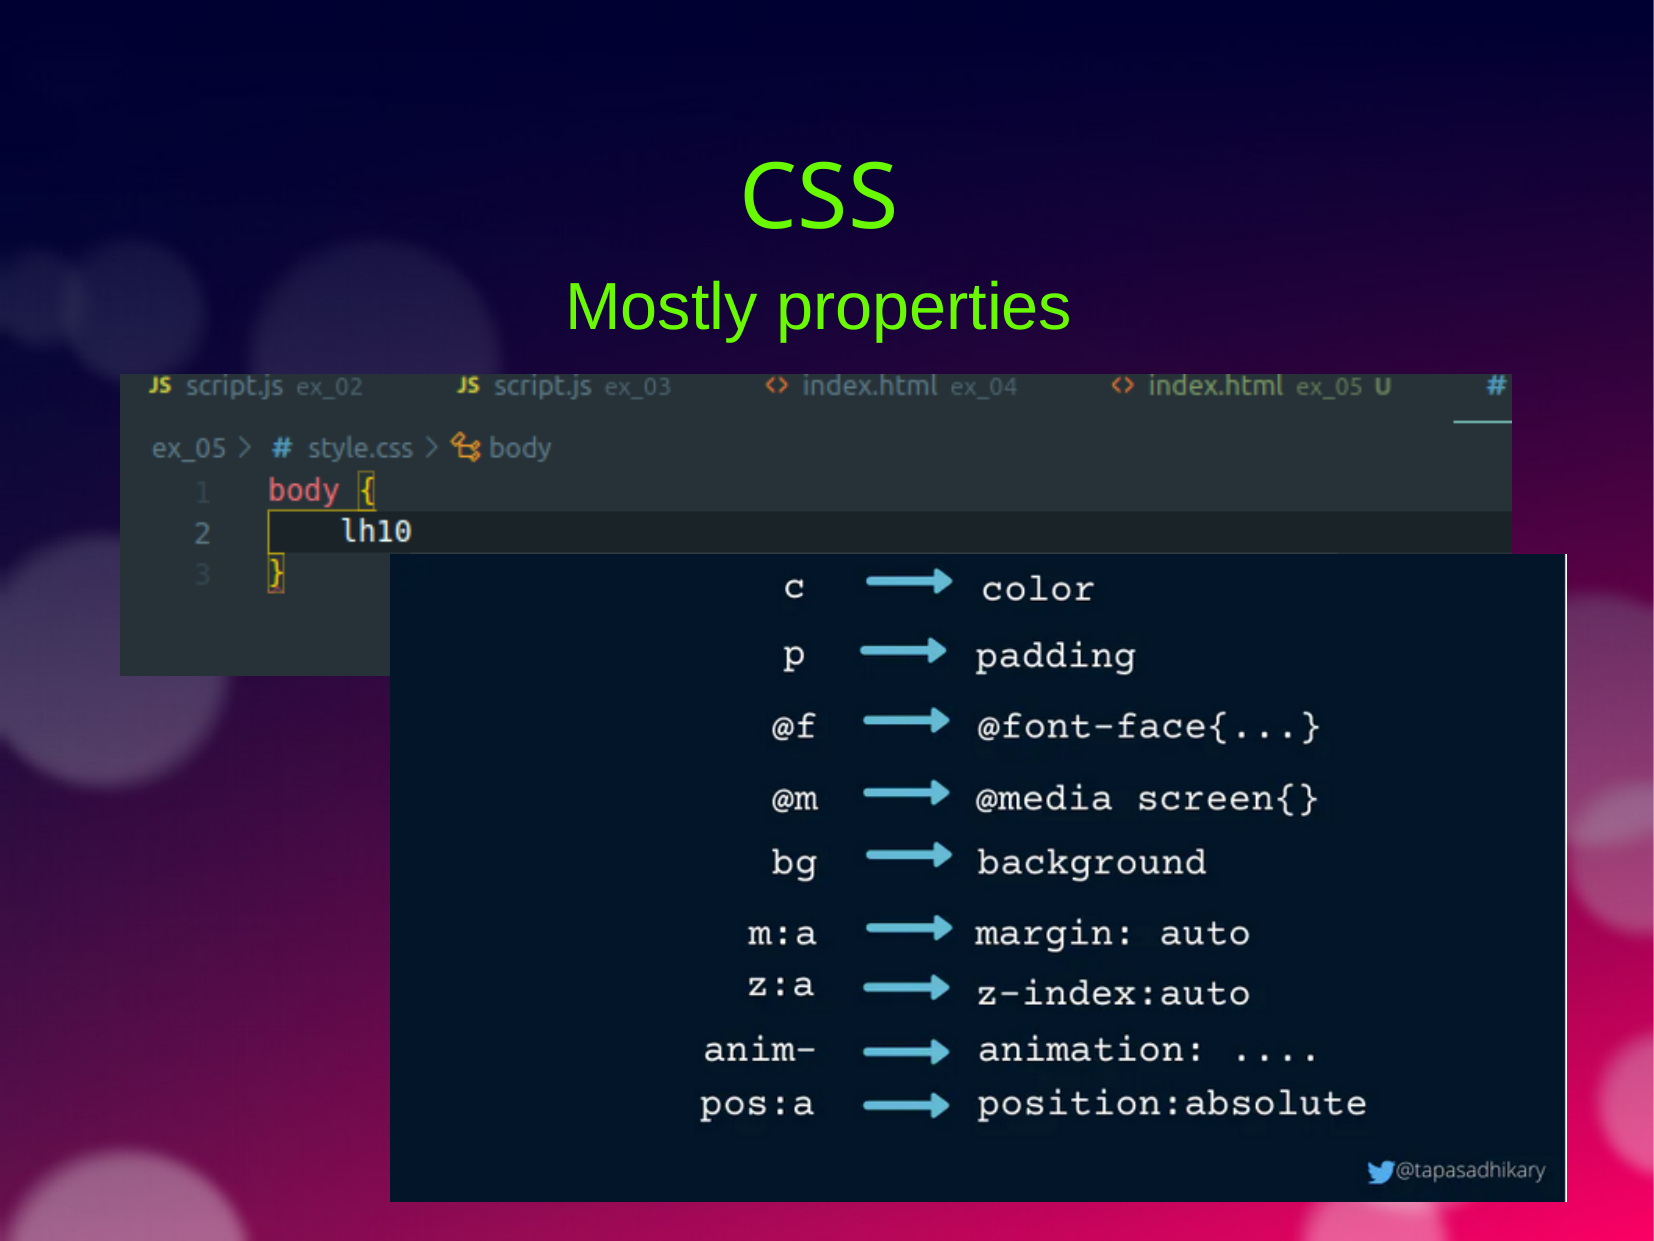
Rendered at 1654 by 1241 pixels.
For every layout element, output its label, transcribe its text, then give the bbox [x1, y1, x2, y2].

picture [0, 0, 1654, 1241]
subtitle Mostly properties [75, 221, 1564, 466]
title CSS [75, 90, 1564, 221]
